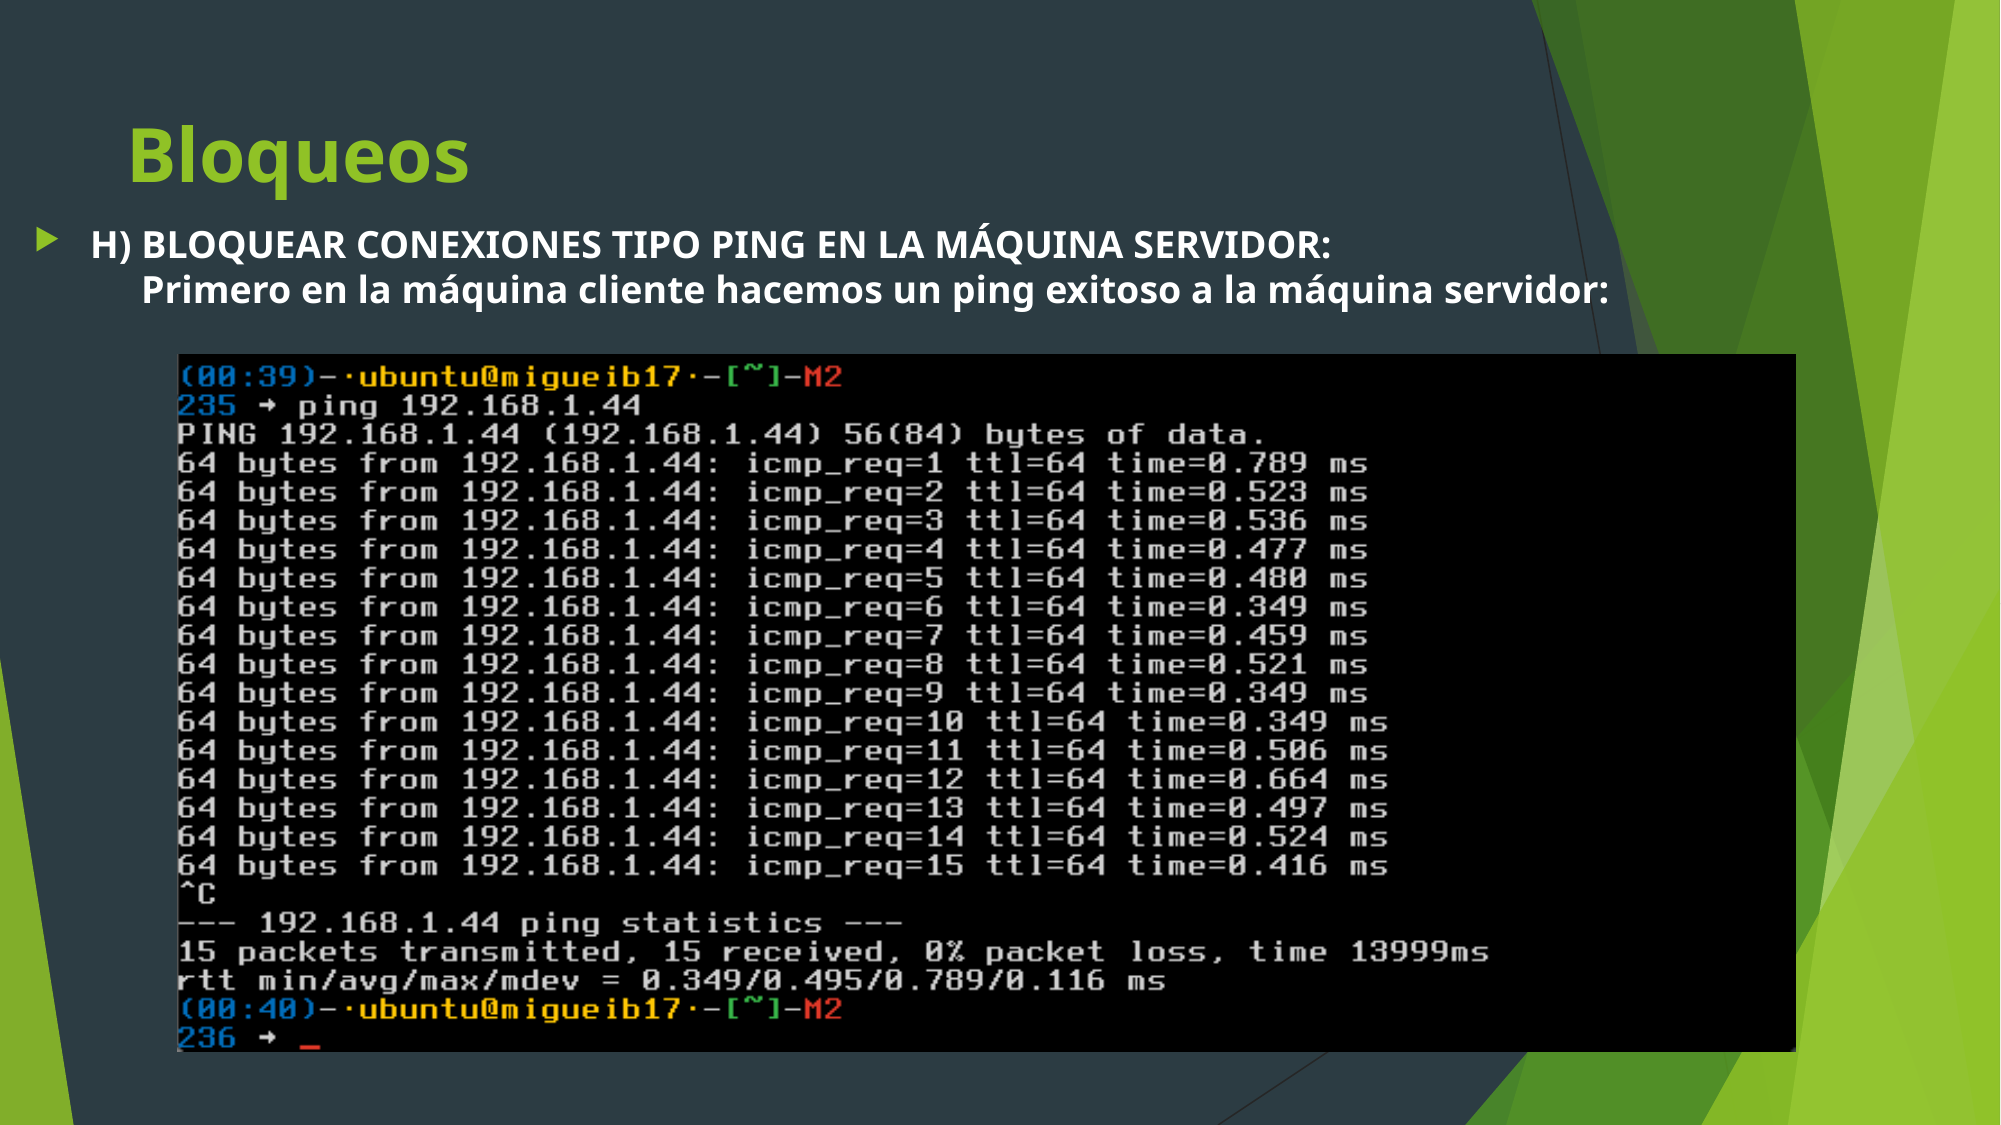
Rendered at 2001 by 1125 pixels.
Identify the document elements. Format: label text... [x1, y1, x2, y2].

picture [177, 354, 1796, 1052]
title Bloqueos [111, 99, 1522, 213]
list H) BLOQUEAR CONEXIONES TIPO PING EN LA MÁQUINA SERVIDOR: Primero en la máquina cliente hacemos un ping exitoso a la máquina servidor: [18, 213, 1796, 355]
